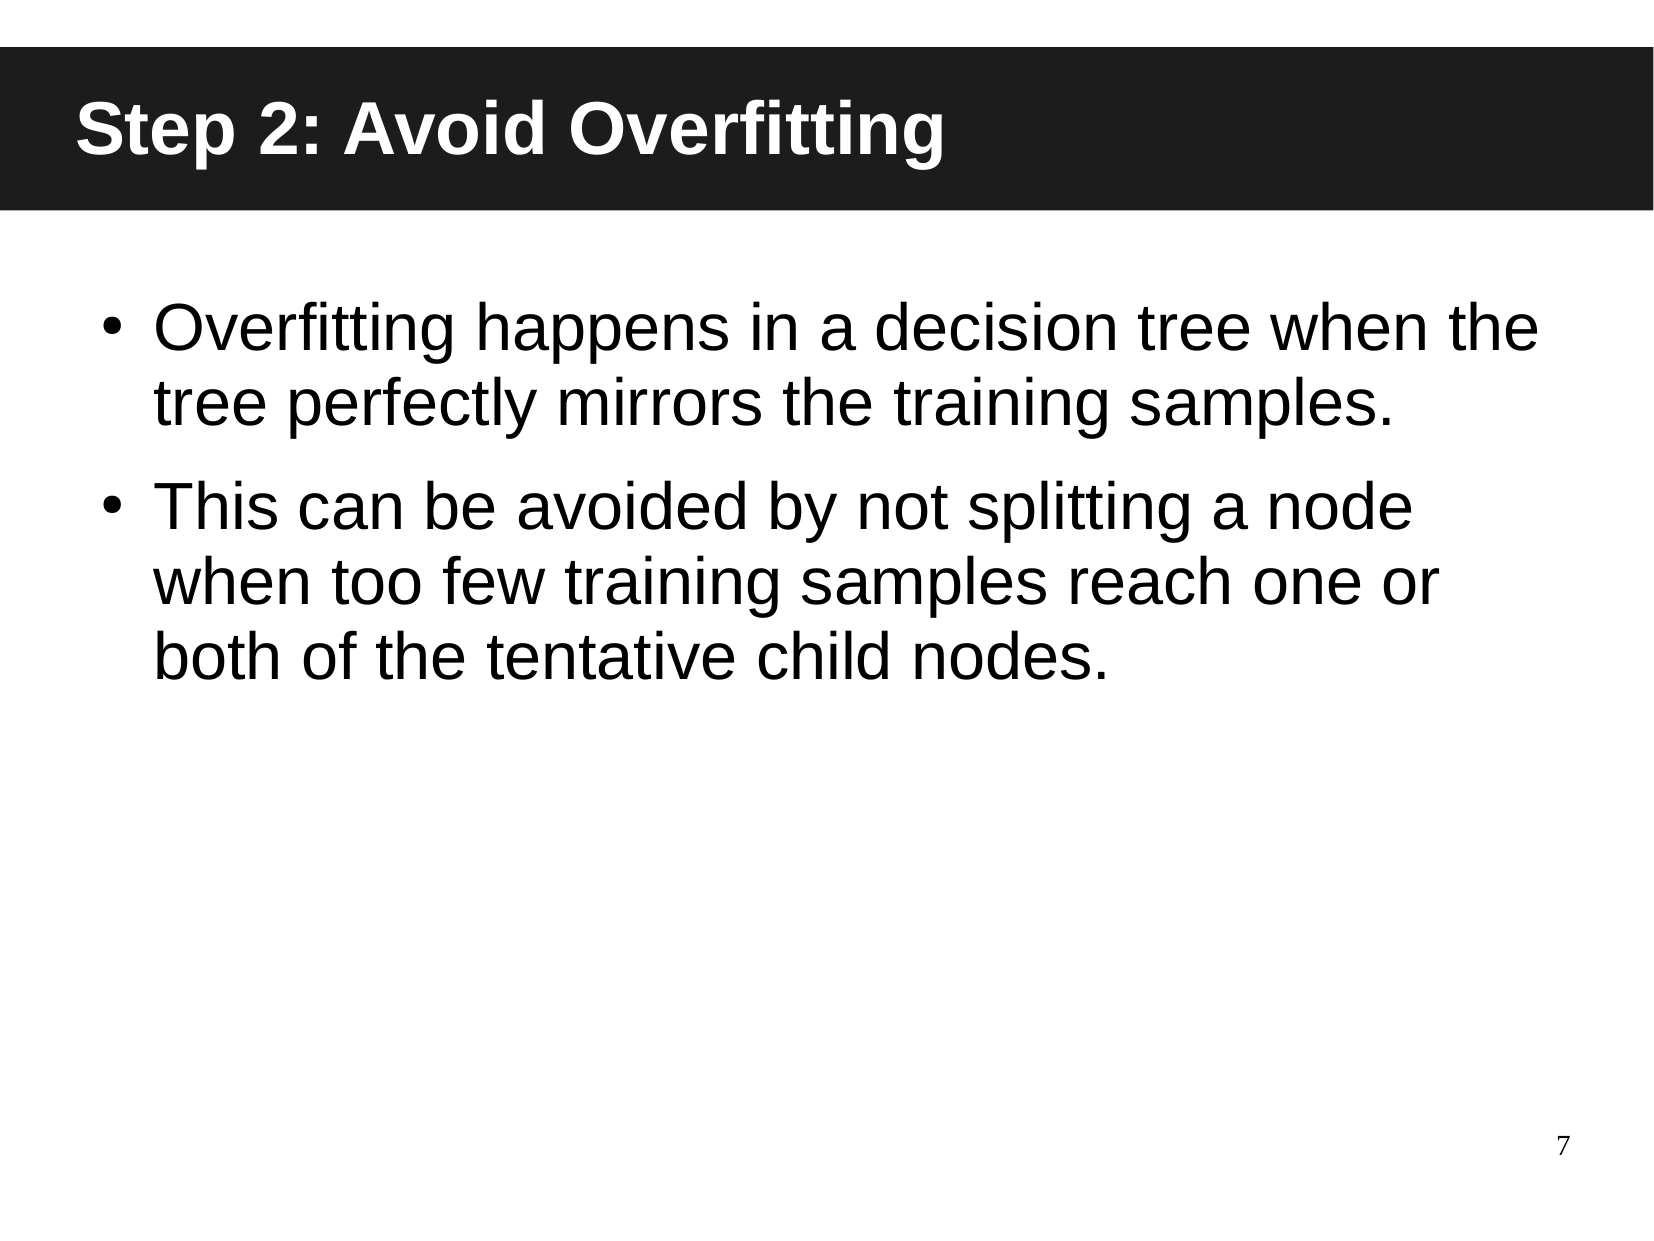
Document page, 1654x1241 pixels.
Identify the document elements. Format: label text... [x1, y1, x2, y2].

list Overfitting happens in a decision tree when the tree perfectly mirrors the training samples. This can be avoided by not splitting a node when too few training samples reach one or both of the tentative child nodes. [82, 290, 1571, 1010]
title Step 2: Avoid Overfitting [0, 47, 1654, 211]
